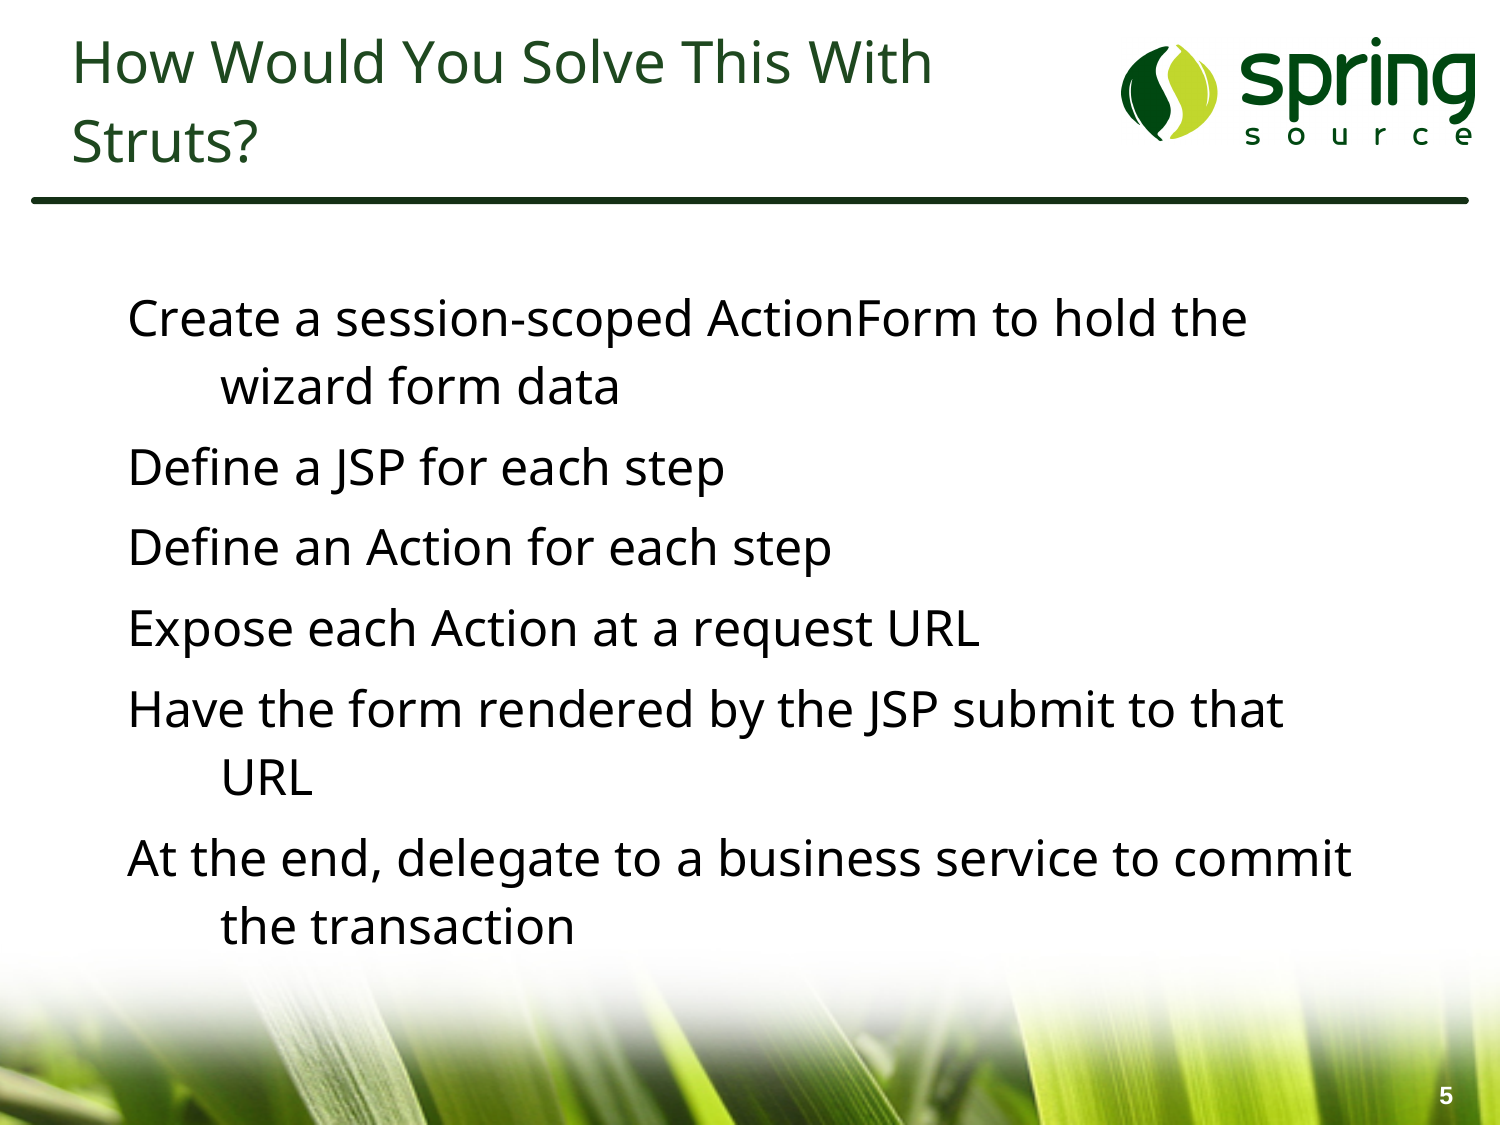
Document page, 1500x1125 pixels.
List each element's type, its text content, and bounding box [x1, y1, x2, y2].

title How Would You Solve This With Struts? [56, 13, 1090, 177]
picture [1121, 37, 1475, 145]
list Create a session-scoped ActionForm to hold the wizard form data Define a JSP for each step Define an Action for each step Expose each Action at a request URL Have the form rendered by the JSP submit to that URL At the end, delegate to a business service to commit the transaction [112, 275, 1388, 976]
picture [0, 944, 1500, 1125]
